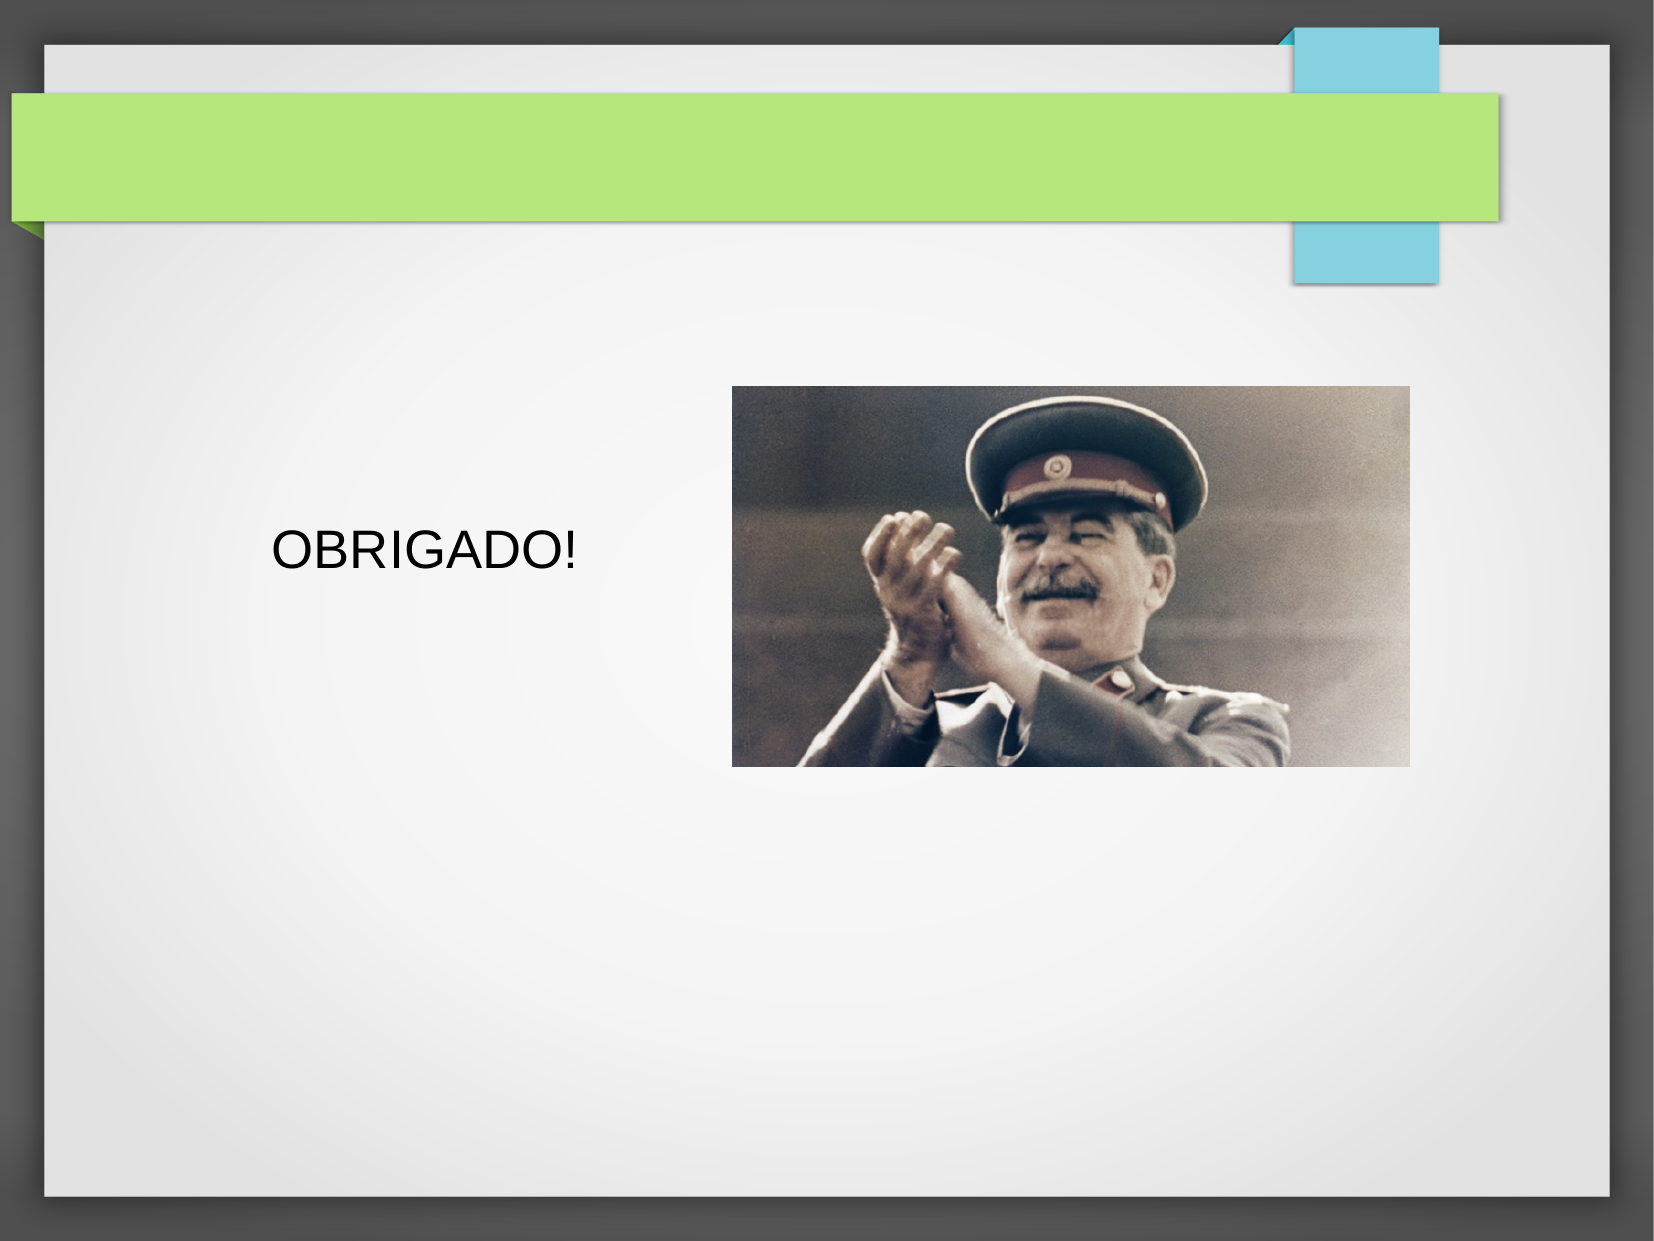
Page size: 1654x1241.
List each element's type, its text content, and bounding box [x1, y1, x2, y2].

list OBRIGADO! [200, 519, 732, 650]
picture [0, 0, 1654, 1241]
